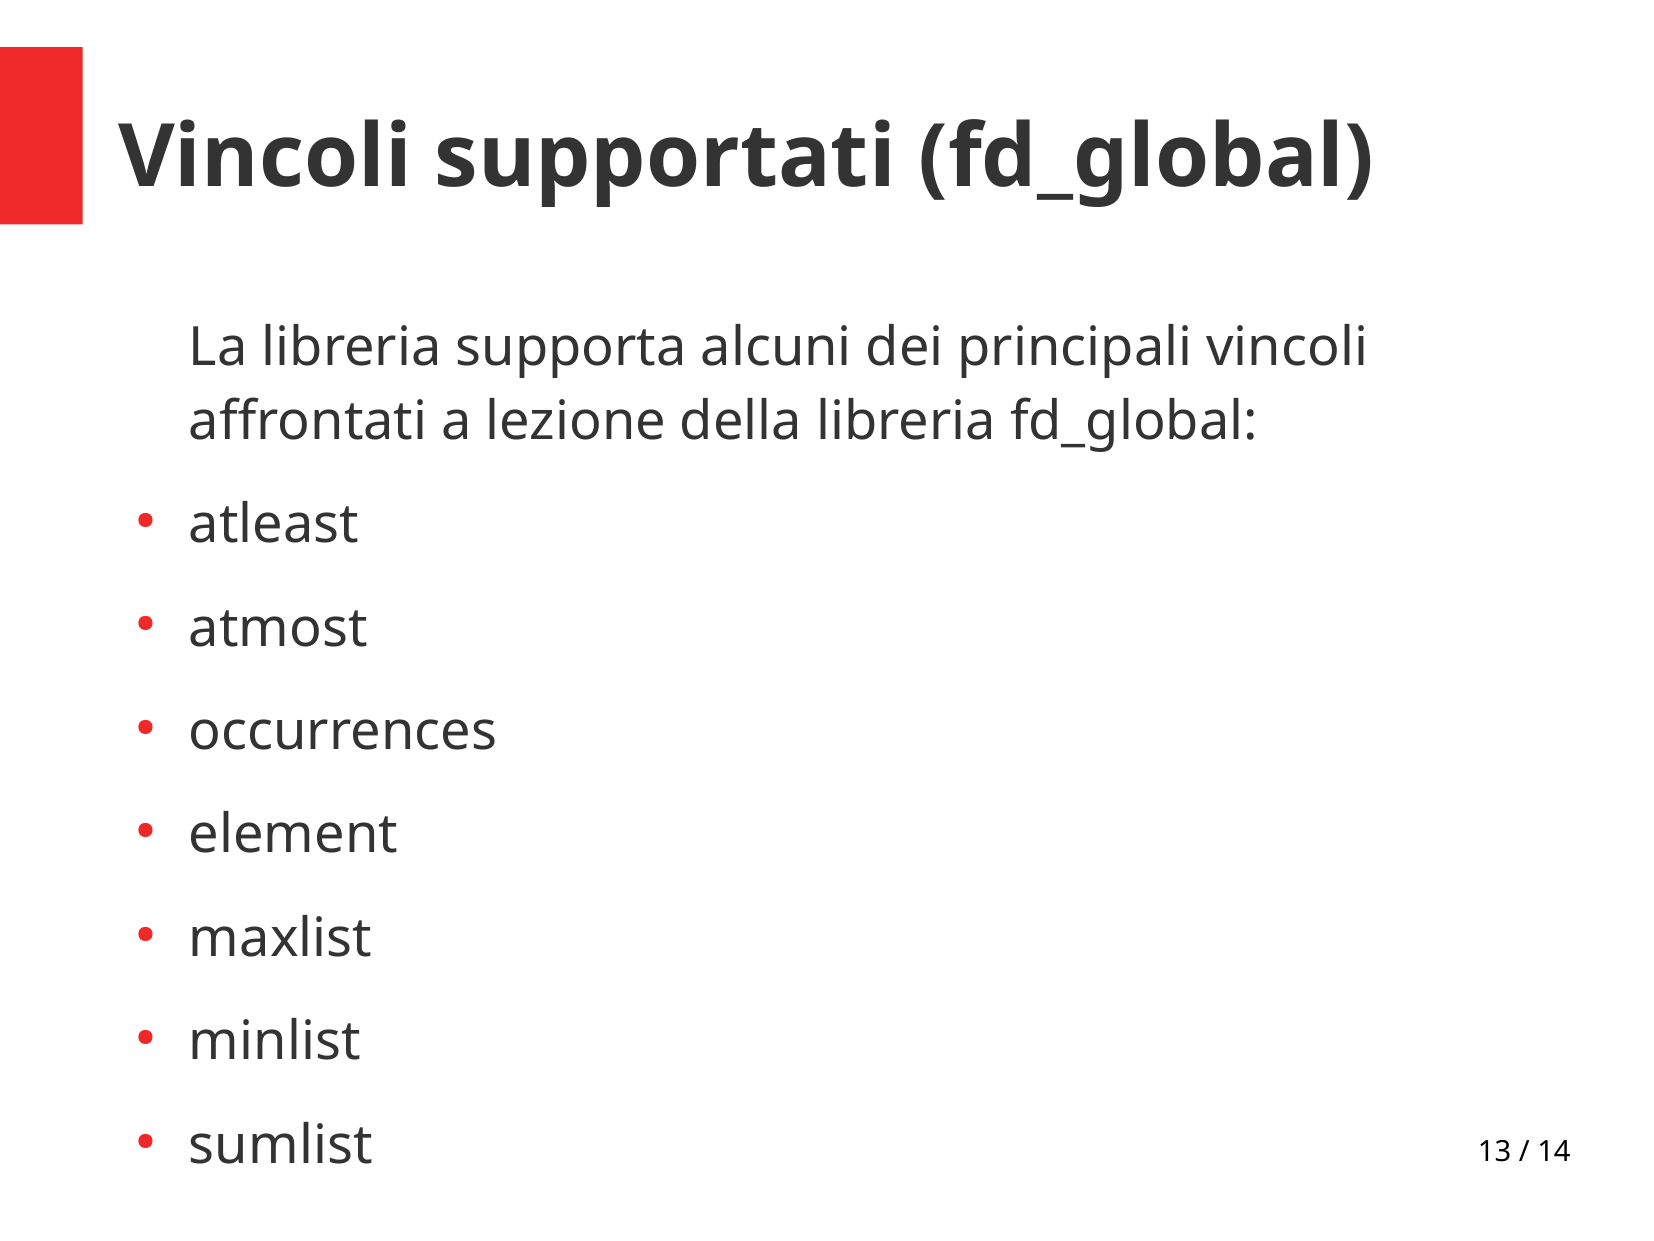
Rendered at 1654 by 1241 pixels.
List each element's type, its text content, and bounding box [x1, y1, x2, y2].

title Vincoli supportati (fd_global) [118, 49, 1571, 257]
list La libreria supporta alcuni dei principali vincoli affrontati a lezione della libreria fd_global: atleast atmost occurrences element maxlist minlist sumlist [118, 307, 1536, 1027]
